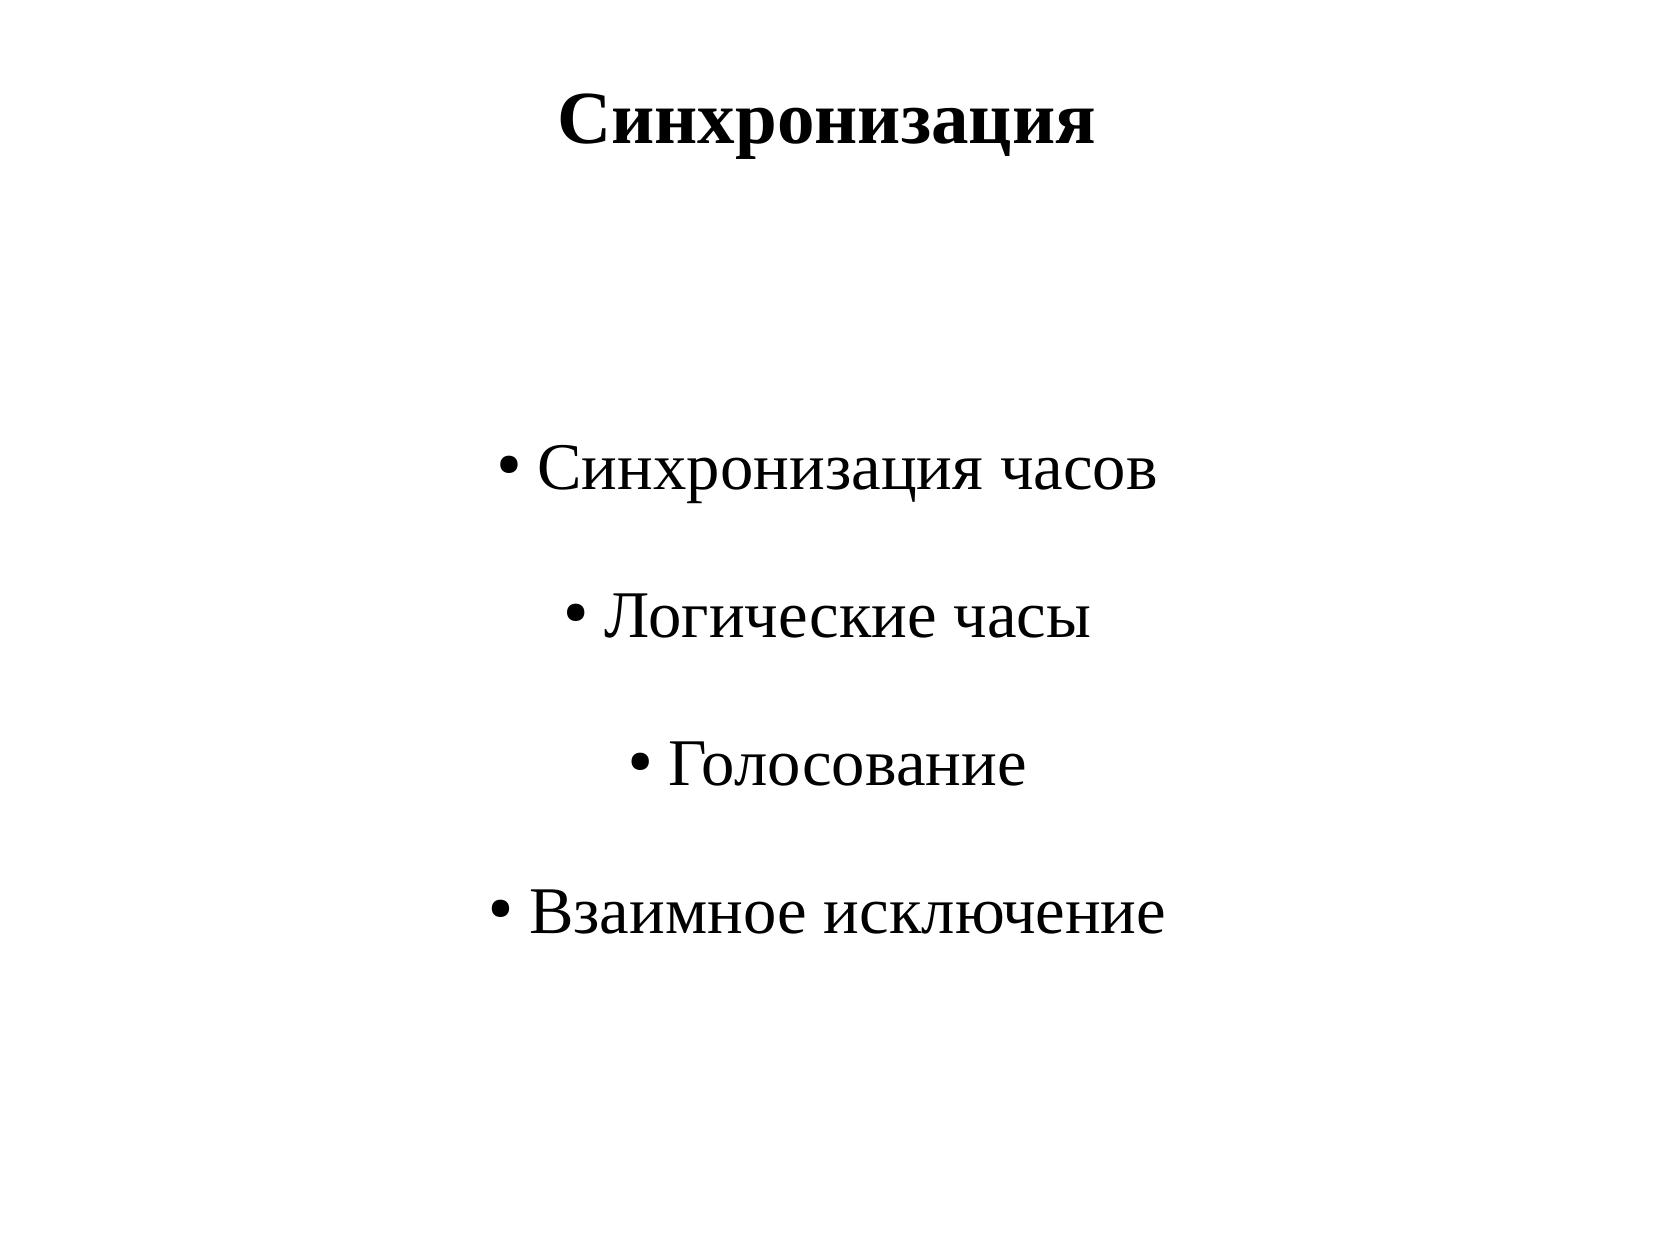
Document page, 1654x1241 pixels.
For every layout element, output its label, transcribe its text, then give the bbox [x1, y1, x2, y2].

title Синхронизация [30, 27, 1624, 210]
subtitle Синхронизация часов Логические часы Голосование Взаимное исключение [30, 236, 1626, 1215]
